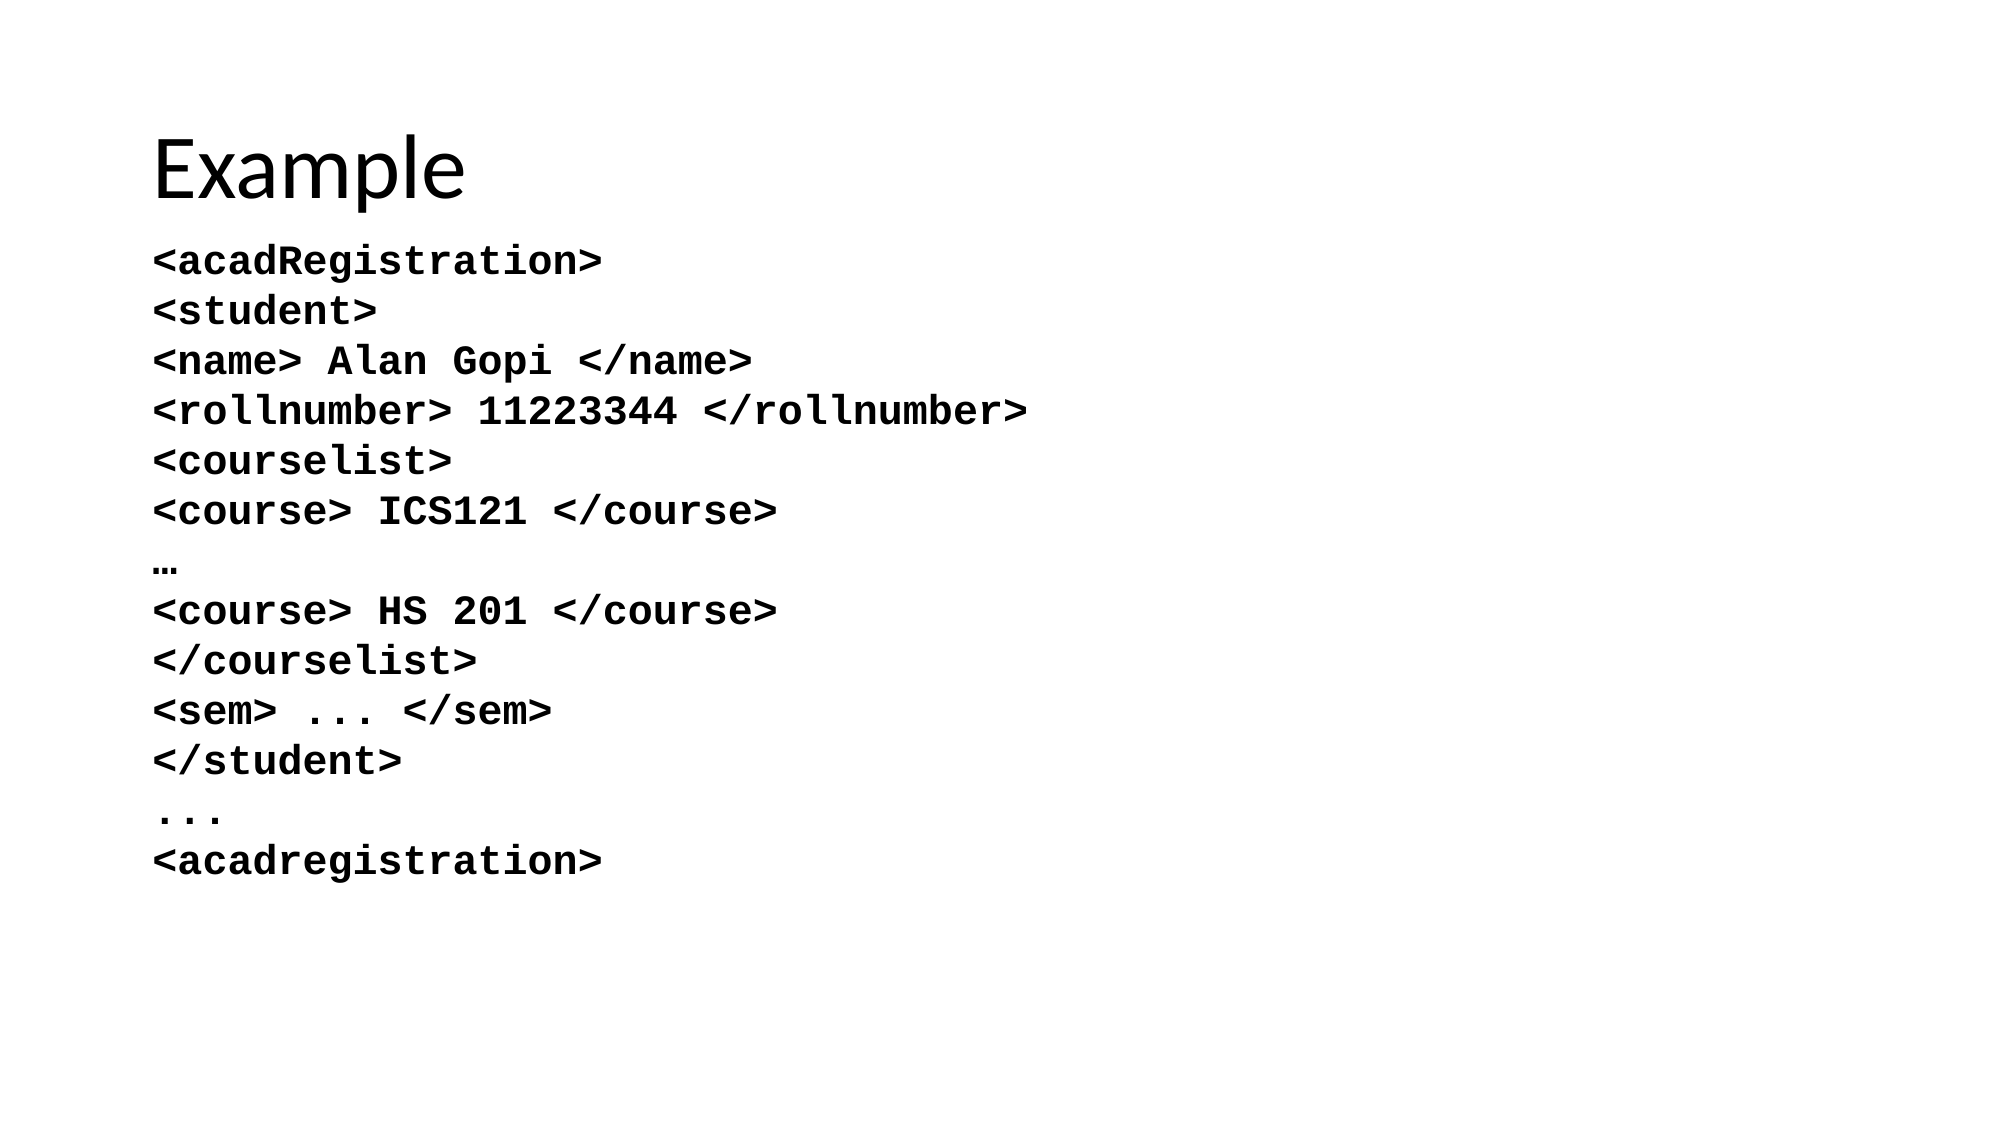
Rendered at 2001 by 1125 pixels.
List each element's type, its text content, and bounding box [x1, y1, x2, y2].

text_box <acadRegistration> <student> <name> Alan Gopi </name> <rollnumber> 11223344 </rollnumber> <courselist> <course> ICS121 </course> … <course> HS 201 </course> </courselist> <sem> ... </sem> </student> ... <acadregistration> [137, 224, 1863, 1087]
text_box Example [137, 59, 1863, 224]
